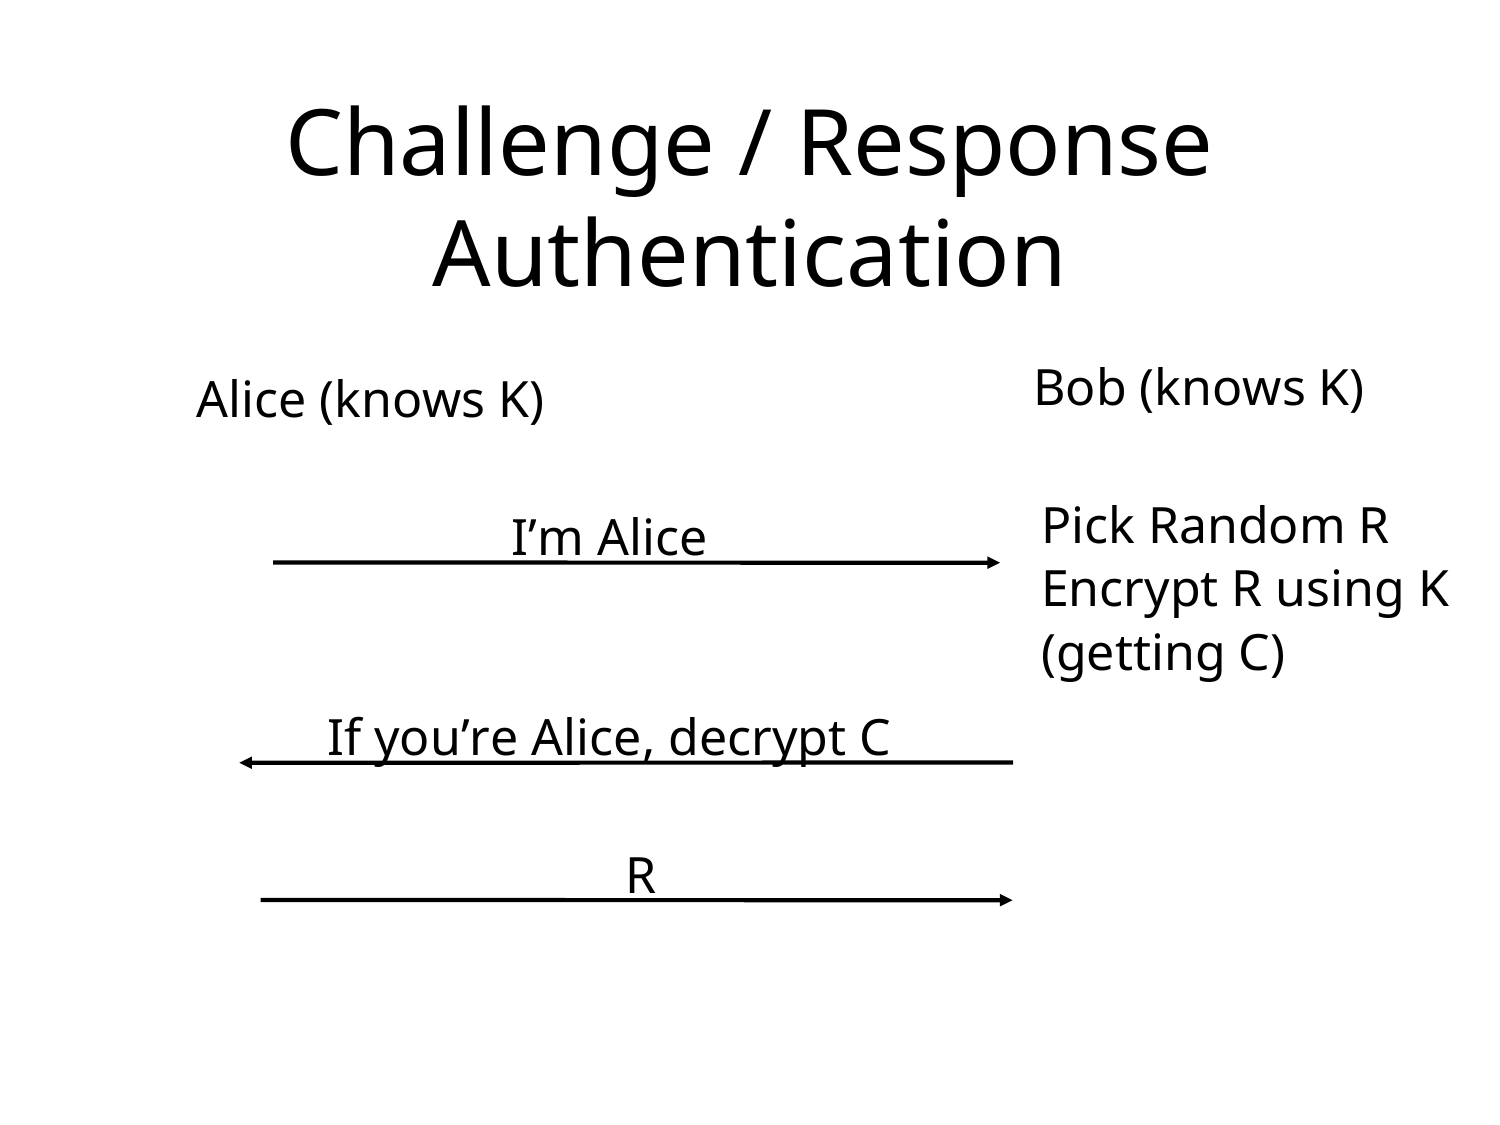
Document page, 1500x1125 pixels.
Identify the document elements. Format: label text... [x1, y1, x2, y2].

text_box Bob (knows K) [1018, 347, 1381, 424]
text_box Pick Random R Encrypt R using K (getting C) [1026, 485, 1466, 688]
text_box If you’re Alice, decrypt C [312, 697, 907, 774]
text_box Alice (knows K) [181, 359, 561, 436]
text_box I’m Alice [496, 497, 775, 574]
text_box R [610, 834, 673, 911]
title Challenge / Response Authentication [112, 72, 1388, 315]
